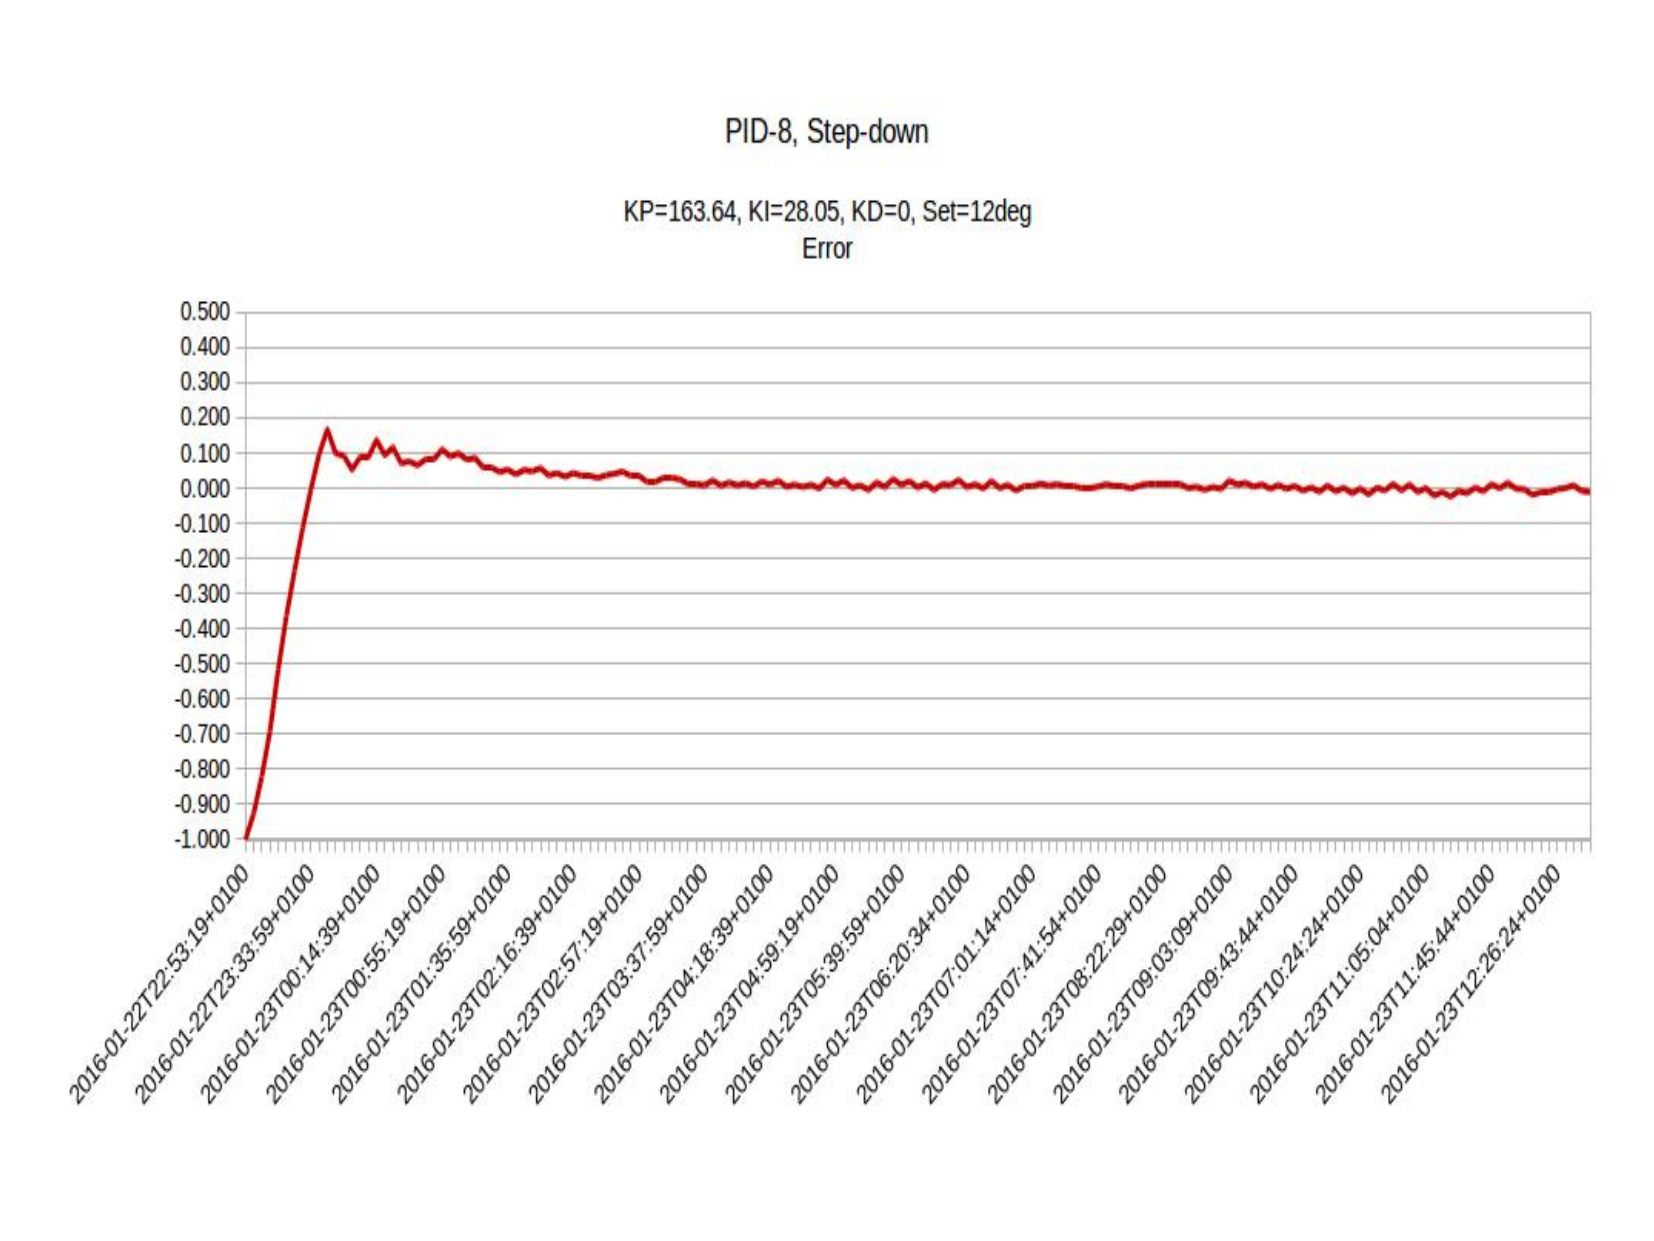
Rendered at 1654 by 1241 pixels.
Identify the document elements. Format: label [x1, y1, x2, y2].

picture [33, 67, 1621, 1133]
